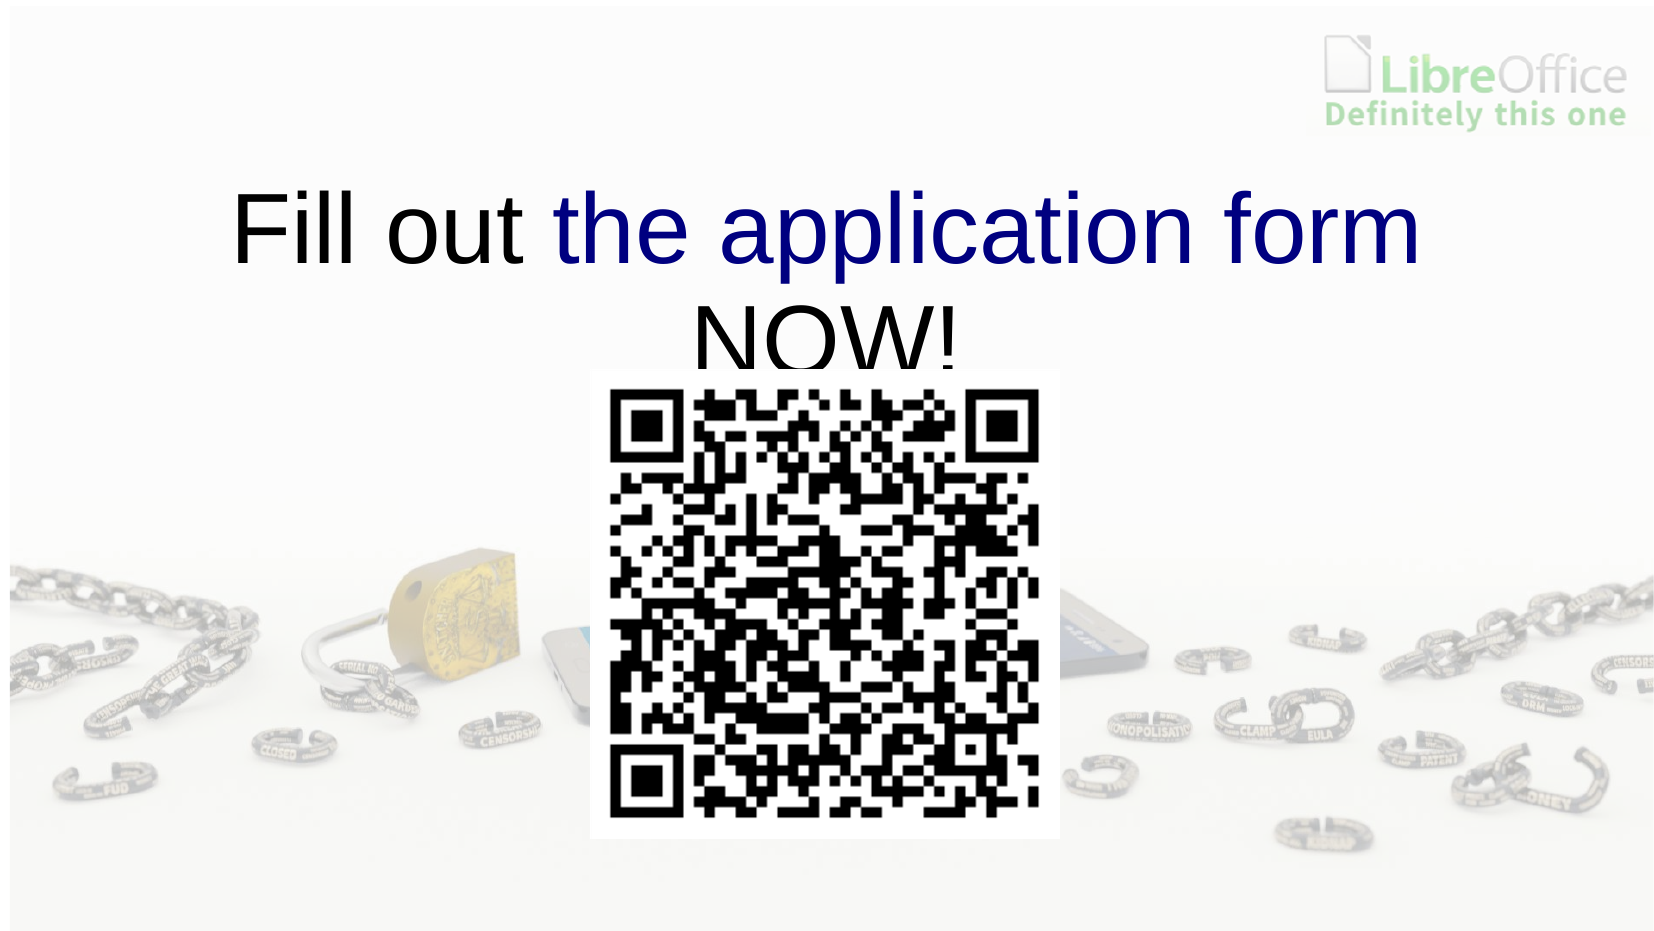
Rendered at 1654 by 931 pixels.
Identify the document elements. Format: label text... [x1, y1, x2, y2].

picture [9, 6, 1654, 931]
subtitle Fill out the application form NOW! [82, 37, 1571, 757]
